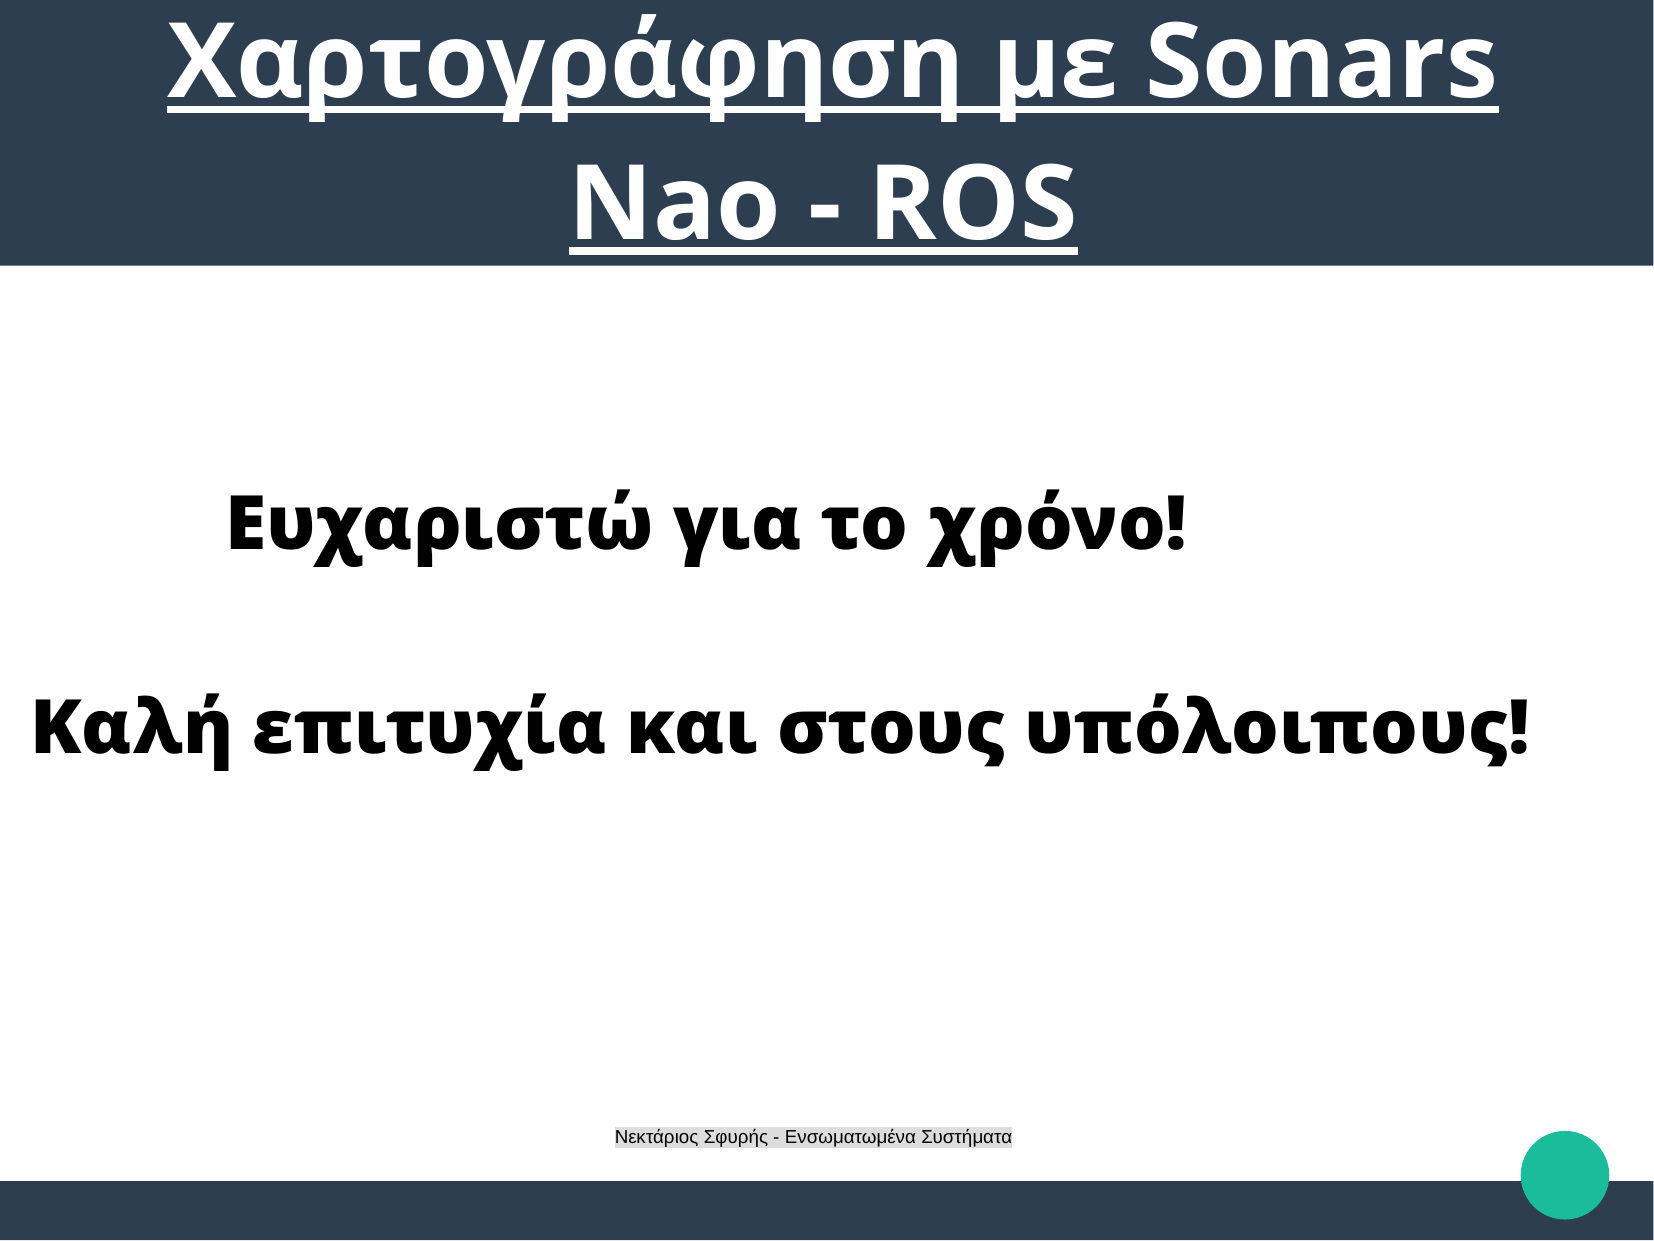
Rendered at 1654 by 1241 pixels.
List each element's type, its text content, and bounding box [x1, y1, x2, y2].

title Χαρτογράφηση με Sonars Νao - ROS [59, 13, 1595, 244]
text_box Νεκτάριος Σφυρής - Ενσωματωμένα Συστήματα [600, 1119, 1026, 1156]
title Ευχαριστώ για το χρόνο! Καλή επιτυχία και στους υπόλοιπους! [30, 435, 1651, 811]
